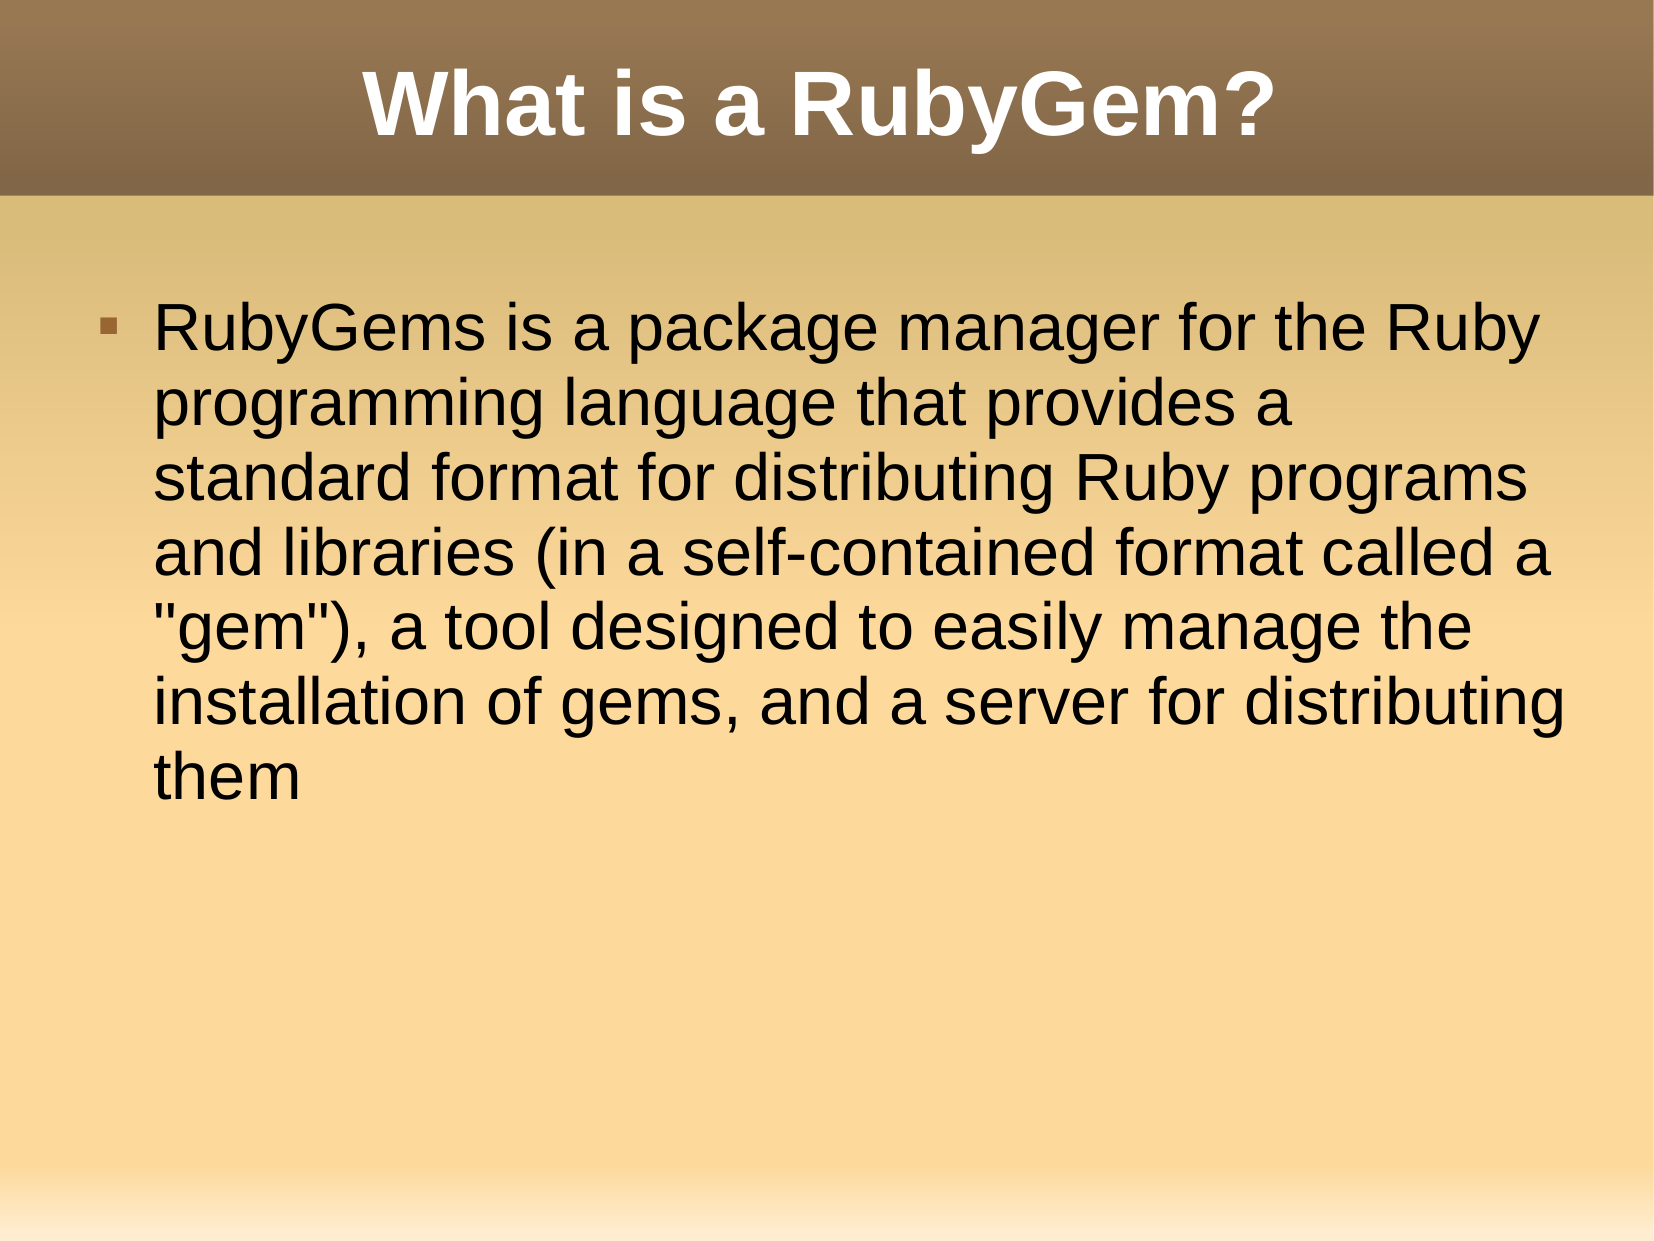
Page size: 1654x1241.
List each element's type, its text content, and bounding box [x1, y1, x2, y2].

picture [0, 0, 1654, 1241]
title What is a RubyGem? [76, 0, 1565, 208]
list RubyGems is a package manager for the Ruby programming language that provides a standard format for distributing Ruby programs and libraries (in a self-contained format called a "gem"), a tool designed to easily manage the installation of gems, and a server for distributing them [82, 290, 1571, 1109]
